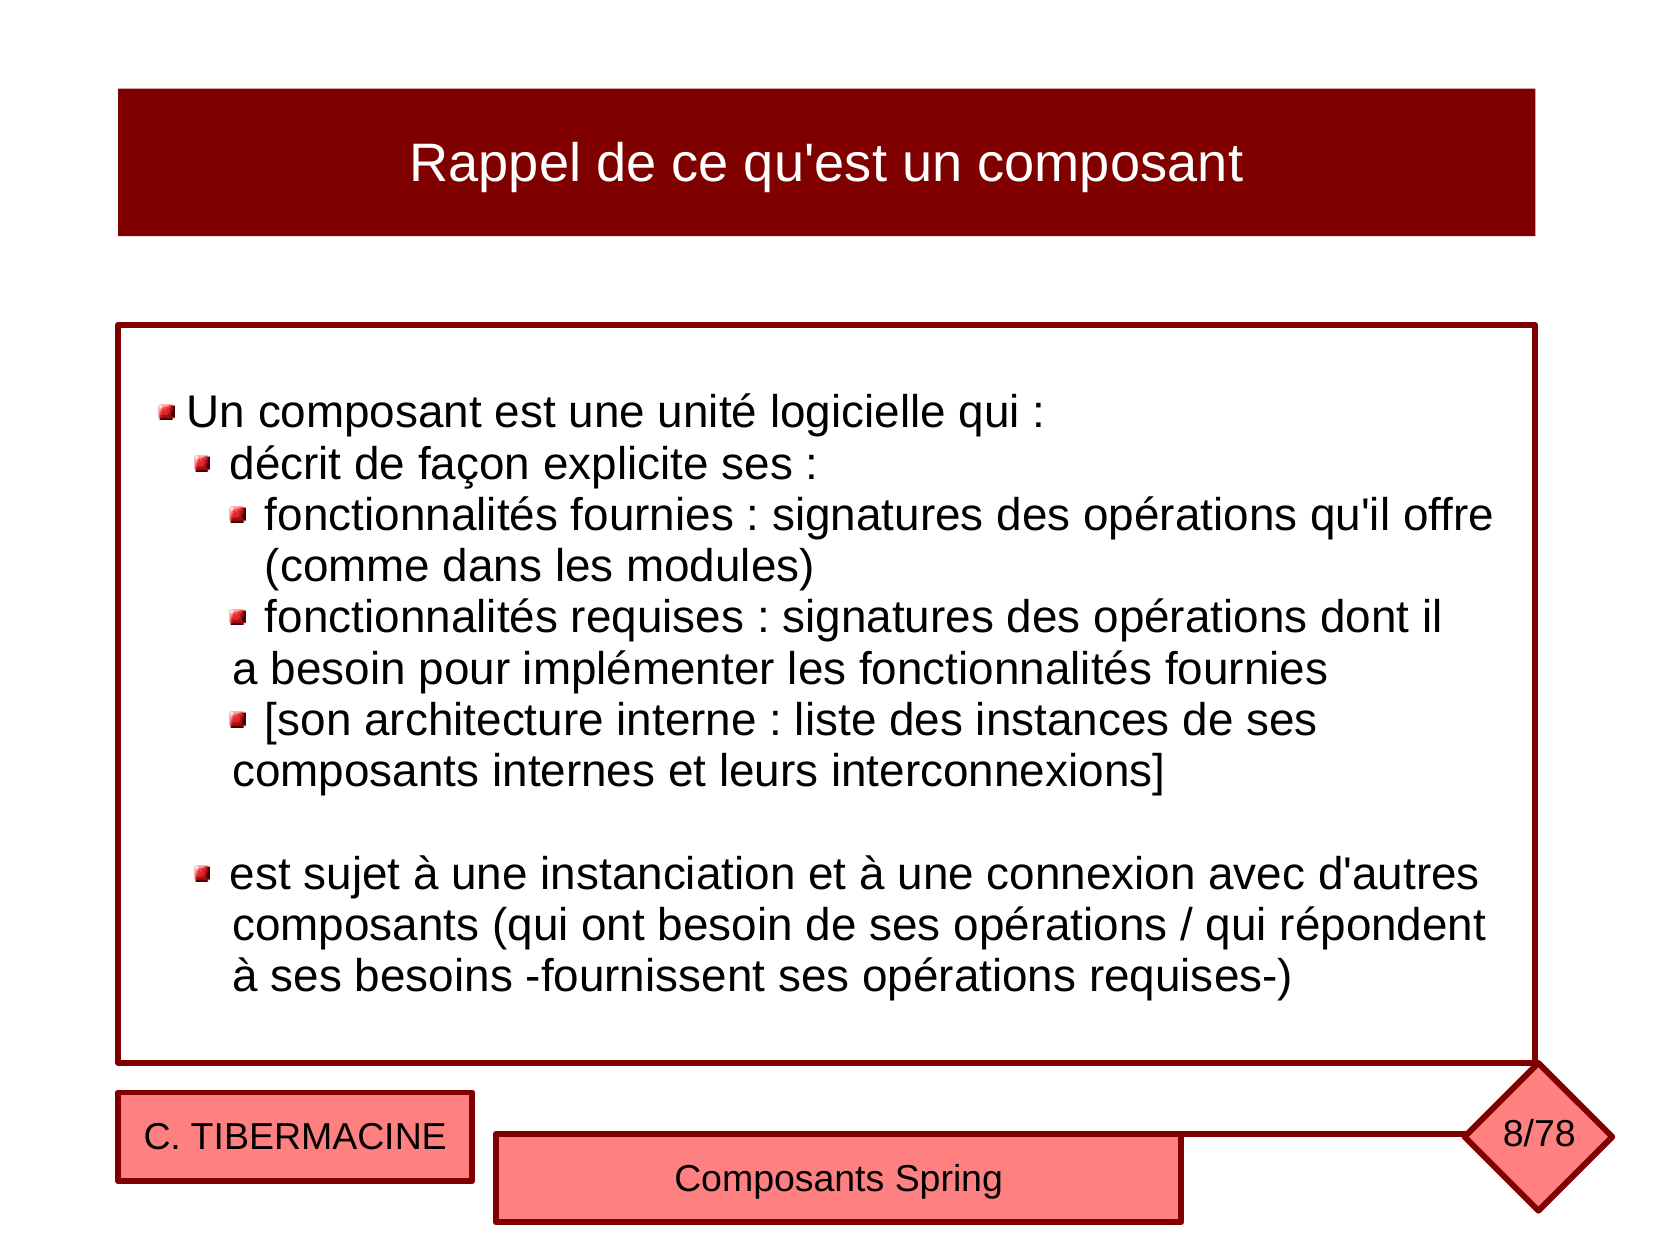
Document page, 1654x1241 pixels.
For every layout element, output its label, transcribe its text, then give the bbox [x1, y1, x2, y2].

text_box [1464, 1113, 1488, 1161]
text_box Un composant est une unité logicielle qui : décrit de façon explicite ses : fonctionnalités fournies : signatures des opérations qu'il offre (comme dans les modules) fonctionnalités requises : signatures des opérations dont il a besoin pour implémenter les fonctionnalités fournies [son architecture interne : liste des instances de ses composants internes et leurs interconnexions] est sujet à une instanciation et à une connexion avec d'autres composants (qui ont besoin de ses opérations / qui répondent à ses besoins -fournissent ses opérations requises-) [118, 324, 1536, 1063]
picture [158, 404, 175, 420]
text_box [1607, 1131, 1613, 1143]
picture [229, 711, 246, 728]
text_box [1496, 1062, 1581, 1105]
text_box [1532, 1205, 1545, 1211]
text_box C. TIBERMACINE [118, 1092, 473, 1182]
picture [194, 455, 210, 472]
text_box Rappel de ce qu'est un composant [118, 88, 1536, 237]
picture [229, 506, 246, 523]
picture [194, 865, 210, 882]
picture [229, 609, 246, 625]
text_box Composants Spring [496, 1133, 1182, 1223]
text_box <numéro>/78 [1488, 1105, 1607, 1205]
